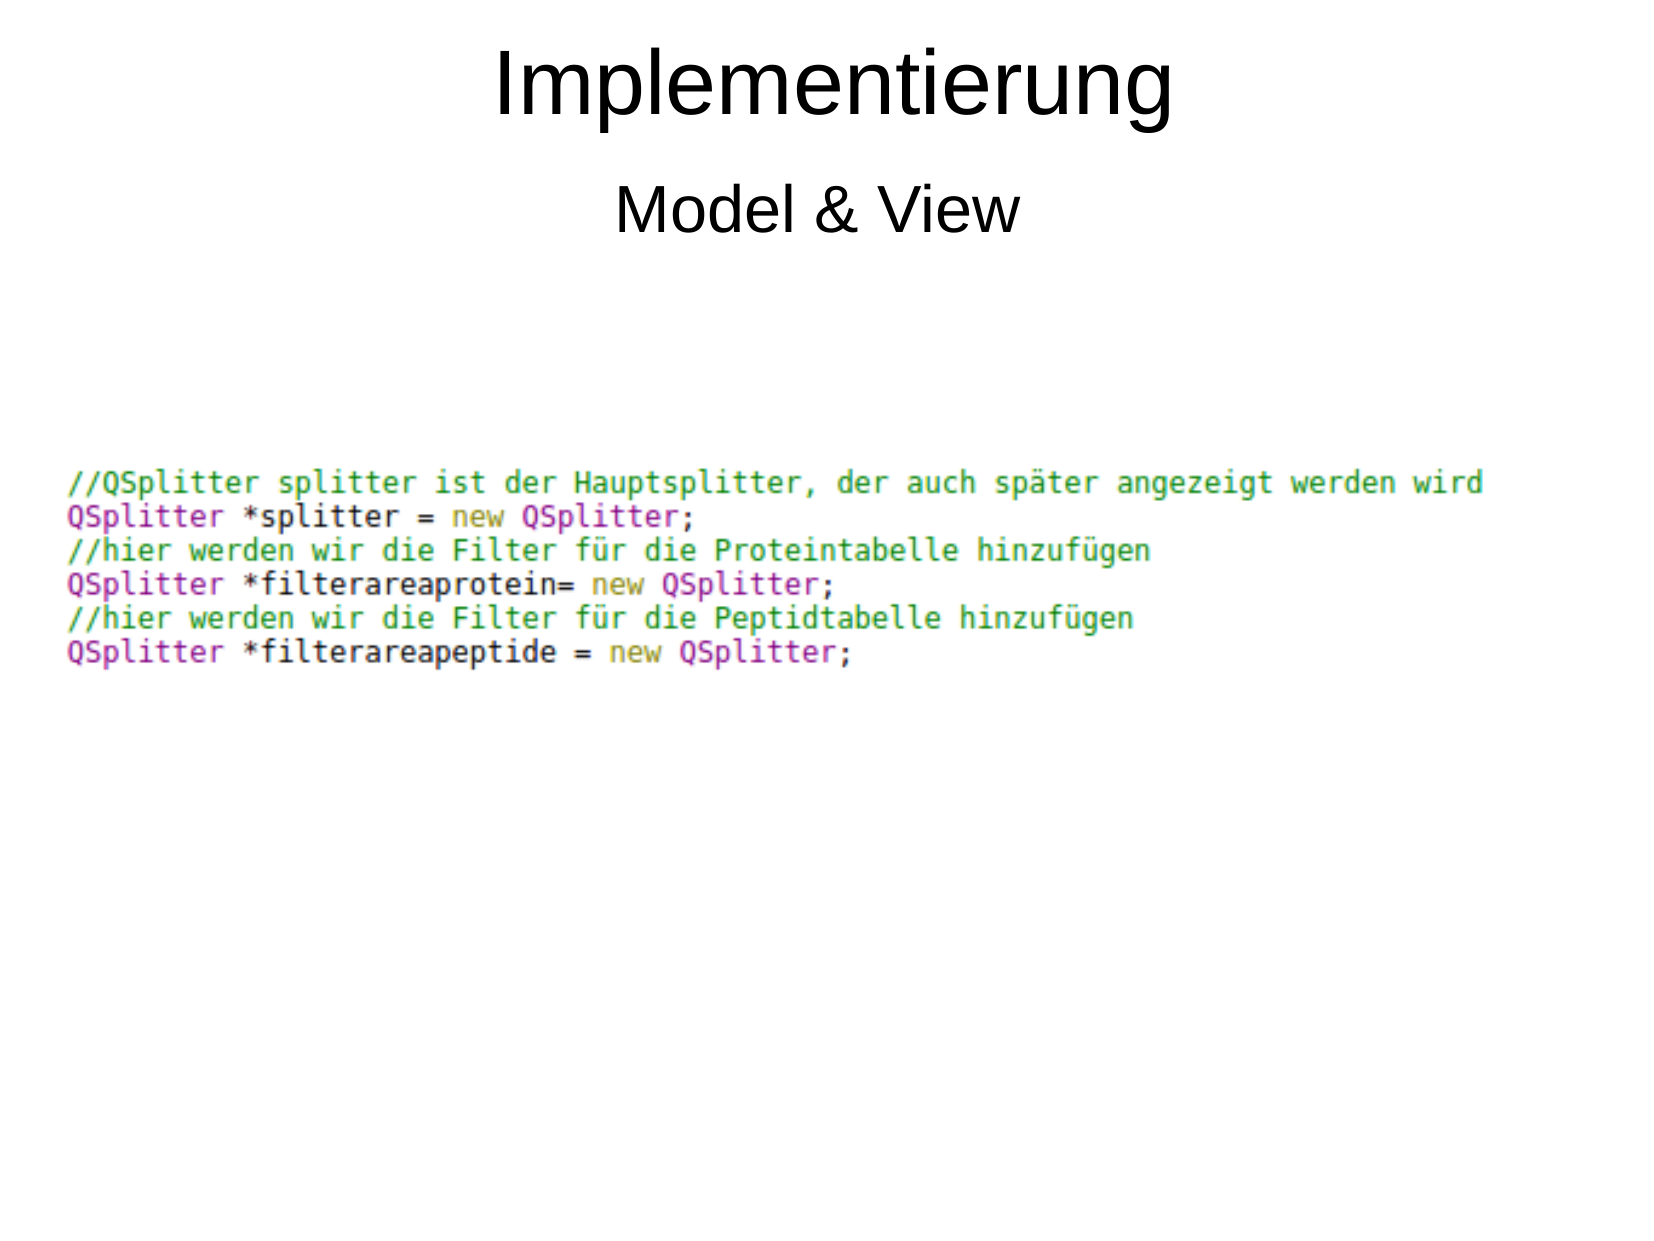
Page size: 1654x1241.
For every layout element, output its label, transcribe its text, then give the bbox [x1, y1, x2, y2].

picture [45, 435, 1606, 675]
text_box Model & View [600, 165, 1366, 329]
title Implementierung [139, 0, 1531, 197]
